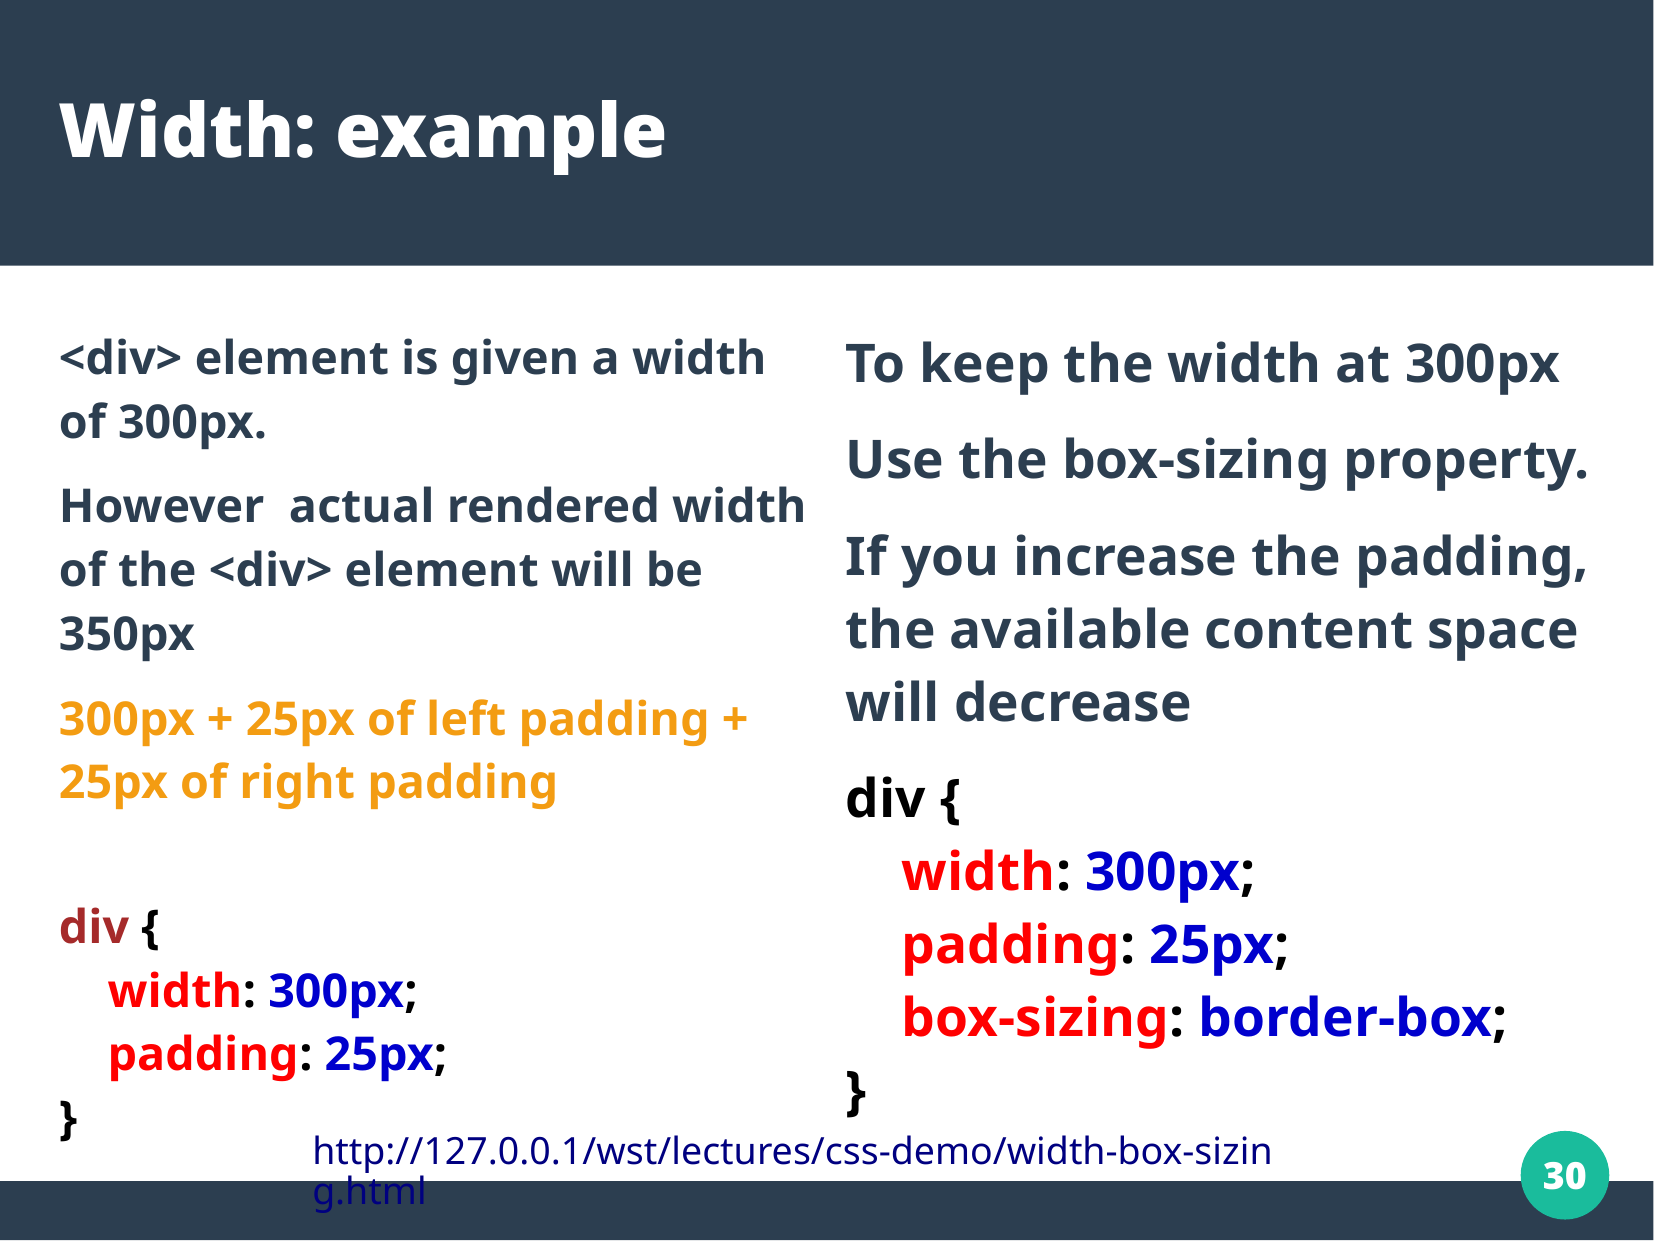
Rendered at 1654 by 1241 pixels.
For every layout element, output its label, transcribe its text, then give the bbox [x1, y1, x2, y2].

text_box http://127.0.0.1/wst/lectures/css-demo/width-box-sizing.html [297, 1117, 1295, 1220]
list To keep the width at 300px Use the box-sizing property. If you increase the padding, the available content space will decrease div { width: 300px; padding: 25px; box-sizing: border-box; } [845, 324, 1596, 1152]
title Width: example [59, 49, 1595, 207]
list <div> element is given a width of 300px. However actual rendered width of the <div> element will be 350px 300px + 25px of left padding + 25px of right padding div { width: 300px; padding: 25px; } [59, 324, 809, 1152]
